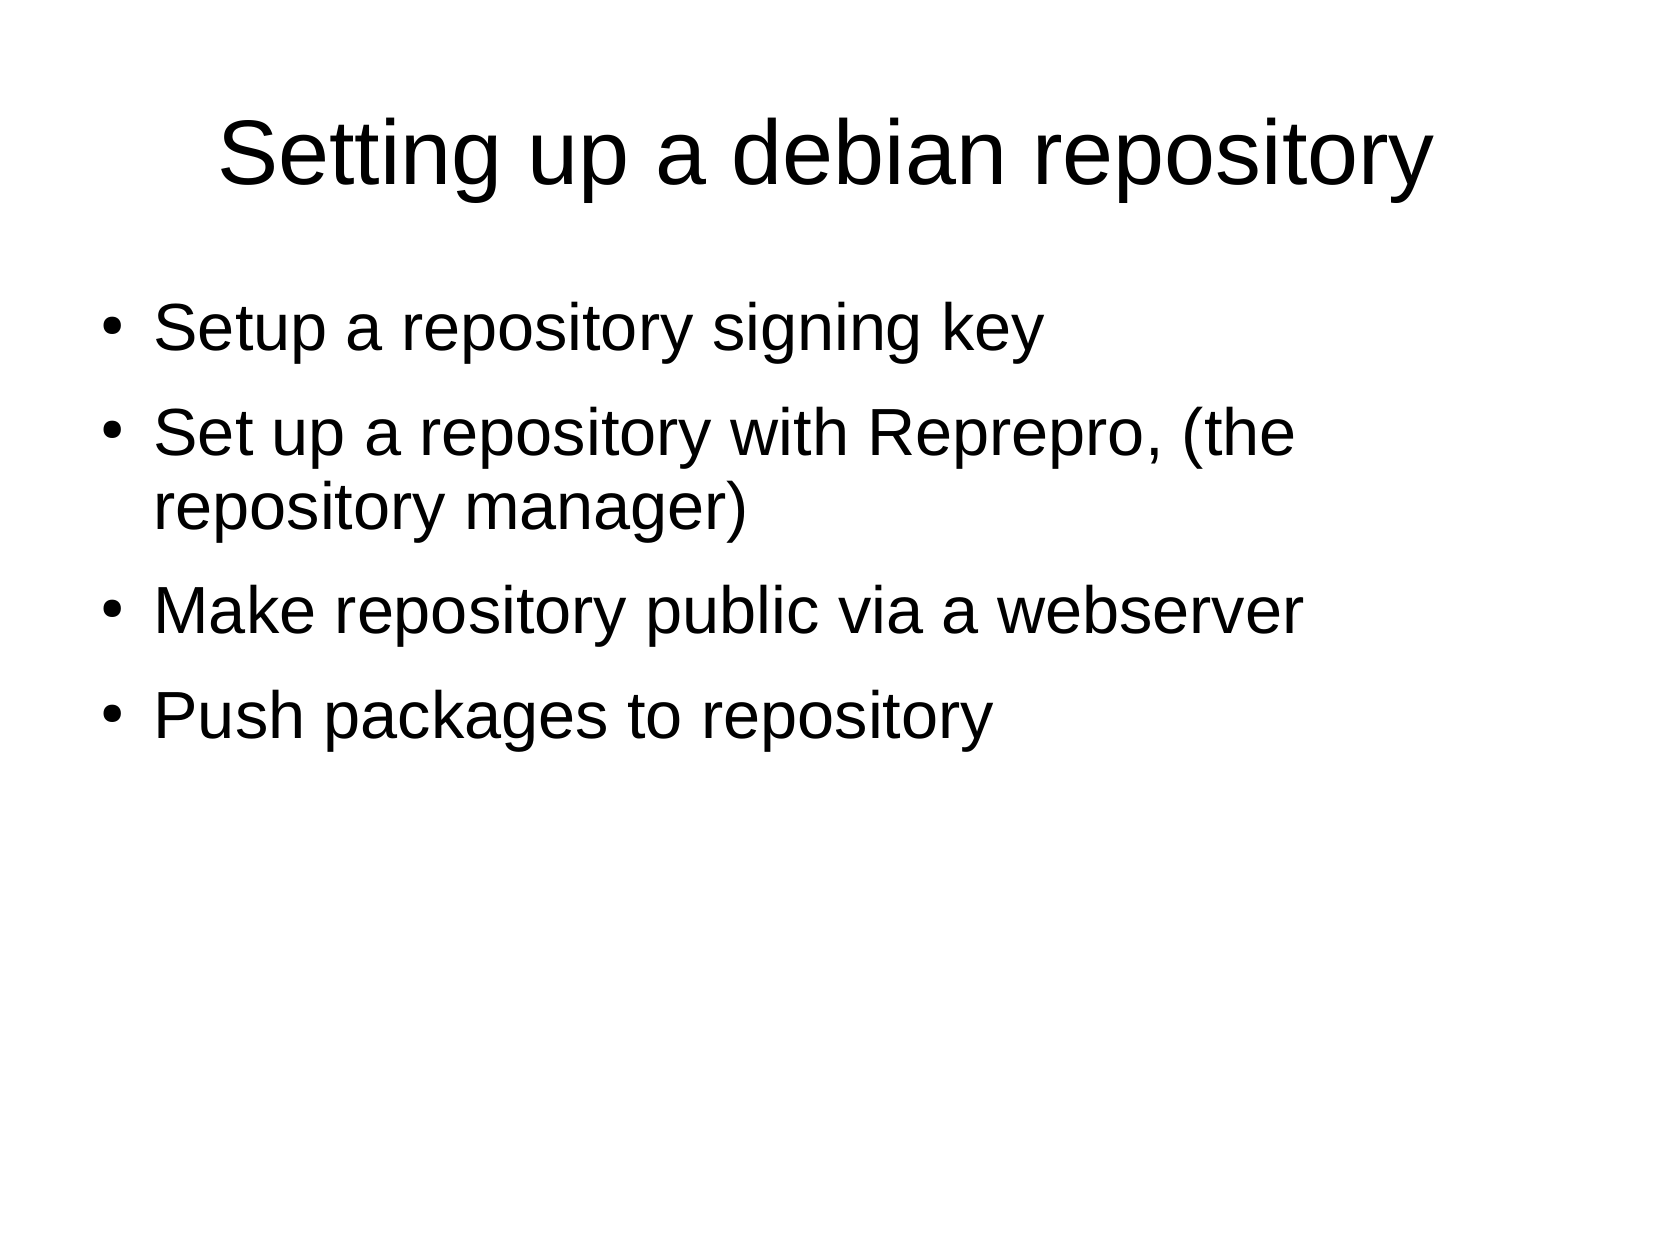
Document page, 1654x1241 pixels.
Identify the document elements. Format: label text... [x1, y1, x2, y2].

title Setting up a debian repository [82, 49, 1571, 257]
list Setup a repository signing key Set up a repository with Reprepro, (the repository manager) Make repository public via a webserver Push packages to repository [82, 290, 1571, 1010]
